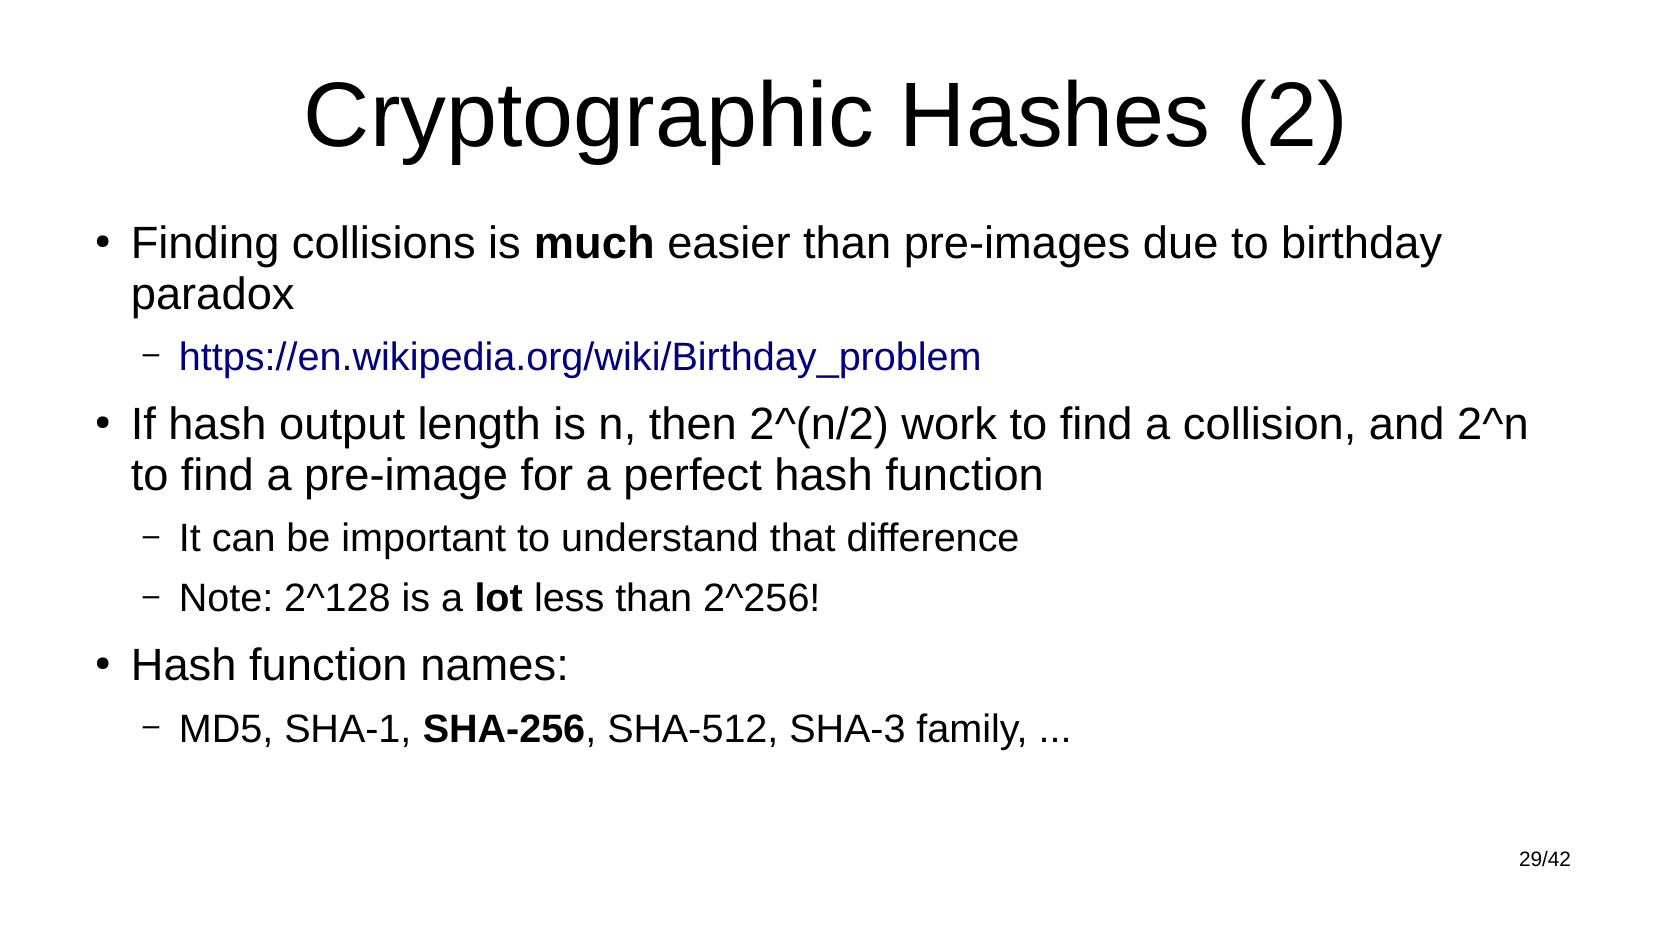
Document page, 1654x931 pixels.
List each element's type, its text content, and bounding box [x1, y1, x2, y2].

title Cryptographic Hashes (2) [82, 37, 1571, 193]
list Finding collisions is much easier than pre-images due to birthday paradox https://en.wikipedia.org/wiki/Birthday_problem If hash output length is n, then 2^(n/2) work to find a collision, and 2^n to find a pre-image for a perfect hash function It can be important to understand that difference Note: 2^128 is a lot less than 2^256! Hash function names: MD5, SHA-1, SHA-256, SHA-512, SHA-3 family, ... [82, 217, 1571, 758]
